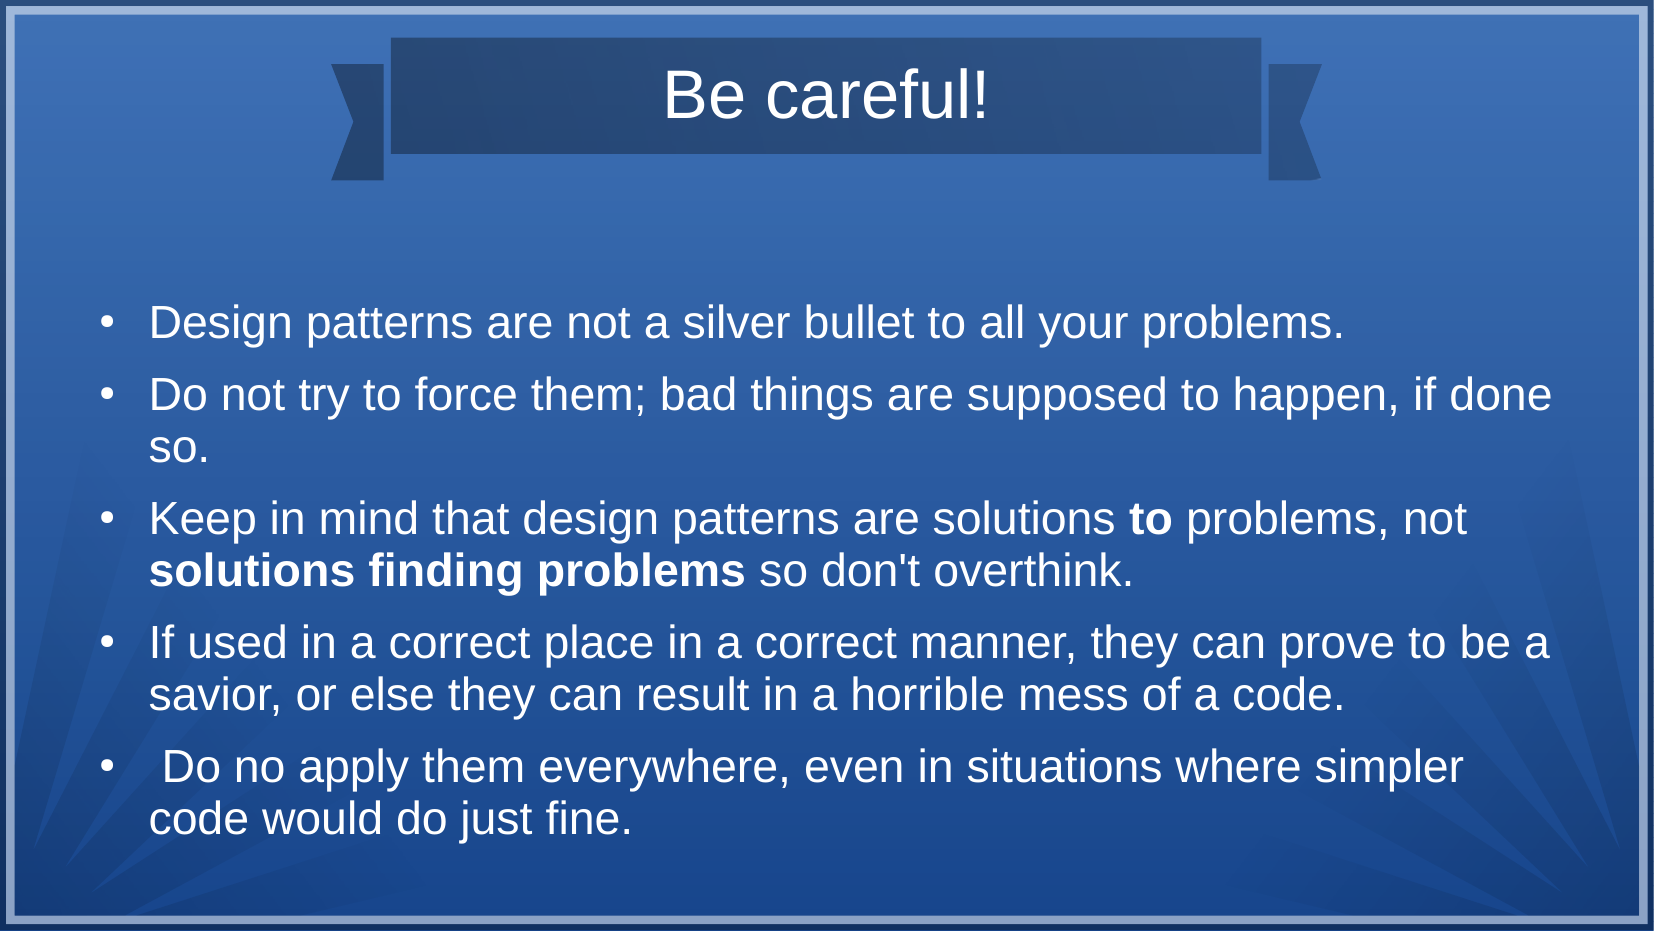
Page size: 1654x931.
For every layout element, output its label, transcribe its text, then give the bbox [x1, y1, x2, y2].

title Be careful! [389, 35, 1264, 154]
list Design patterns are not a silver bullet to all your problems. Do not try to force them; bad things are supposed to happen, if done so. Keep in mind that design patterns are solutions to problems, not solutions finding problems so don't overthink. If used in a correct place in a correct manner, they can prove to be a savior, or else they can result in a horrible mess of a code. Do no apply them everywhere, even in situations where simpler code would do just fine. [82, 224, 1571, 848]
